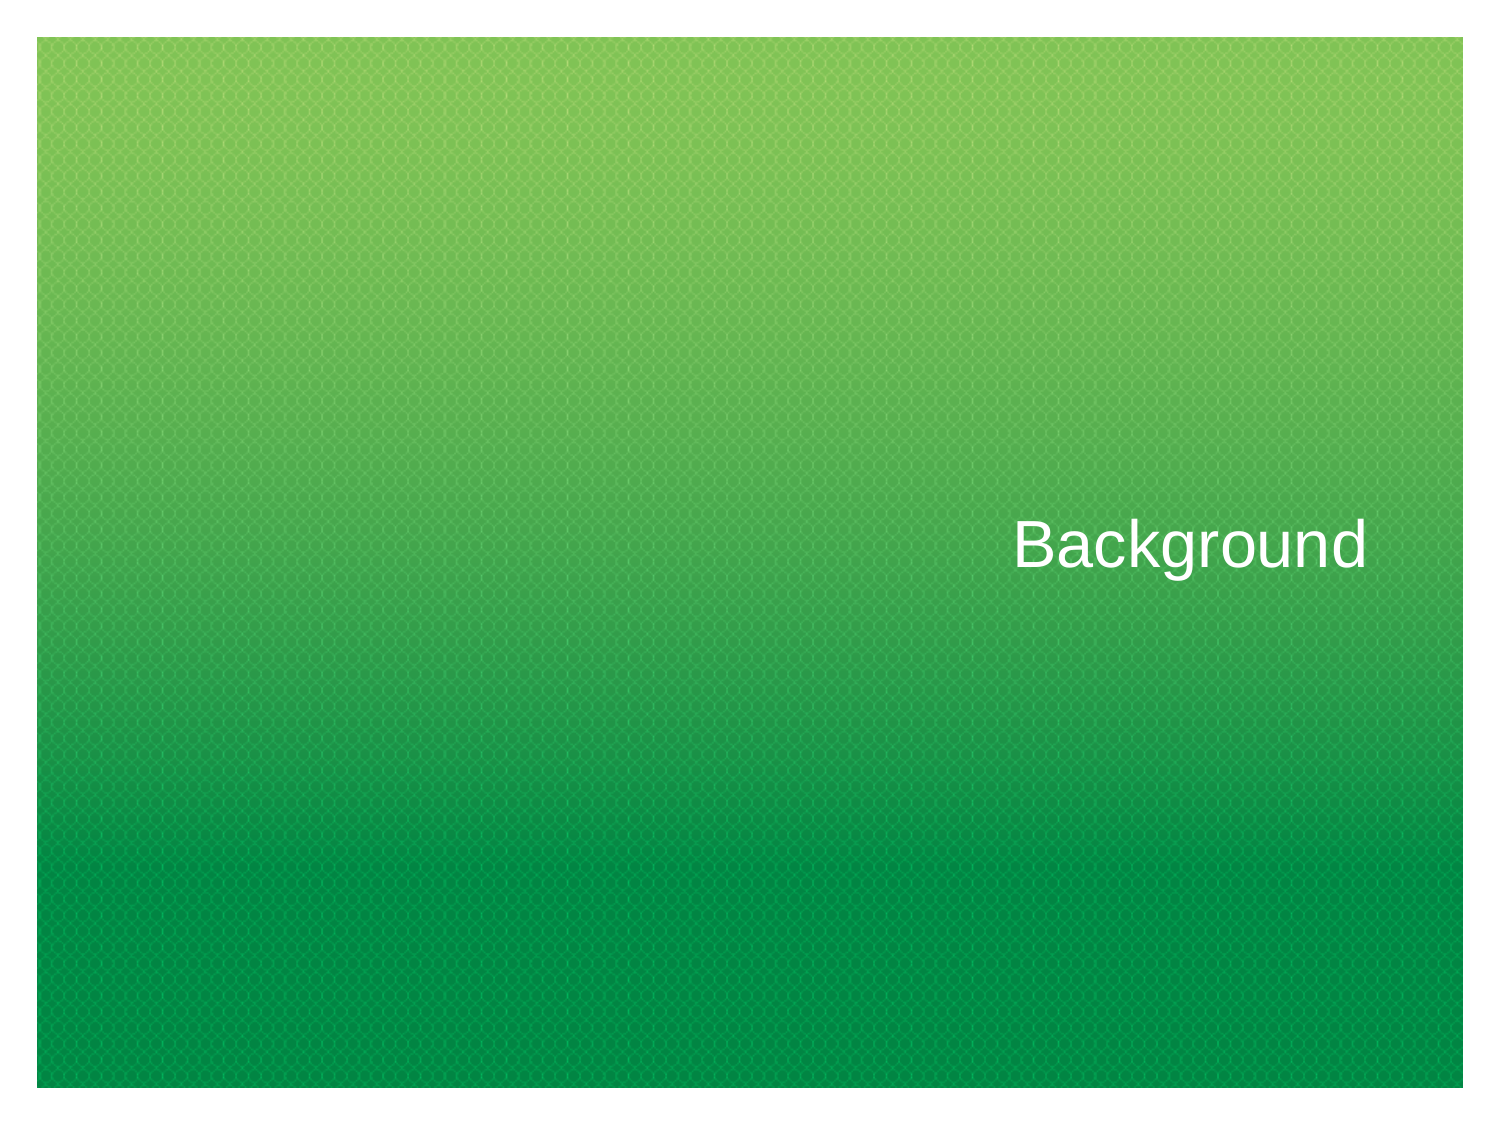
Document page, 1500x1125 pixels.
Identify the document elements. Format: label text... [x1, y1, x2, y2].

picture [37, 37, 1463, 1088]
title Background [135, 450, 1369, 638]
